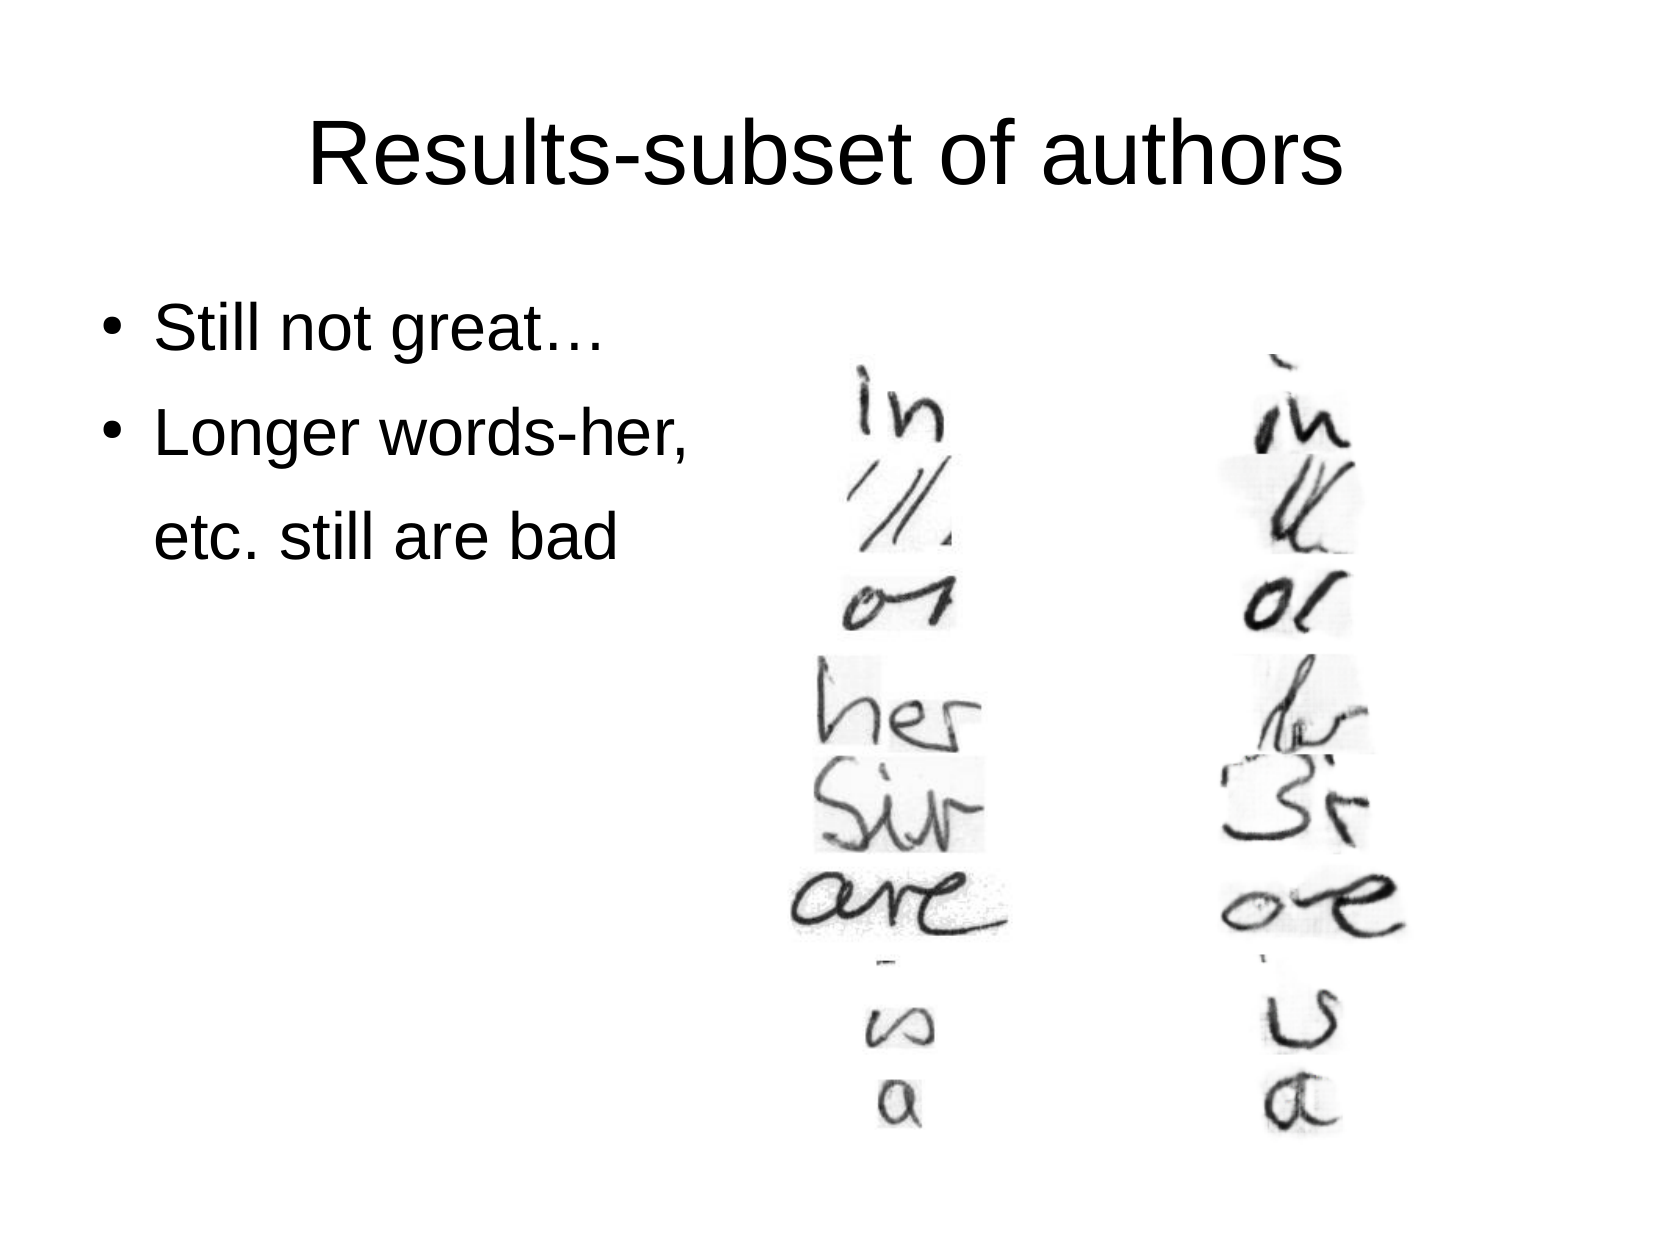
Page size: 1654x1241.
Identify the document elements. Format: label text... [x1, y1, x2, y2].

picture [700, 354, 1501, 1156]
title Results-subset of authors [82, 49, 1571, 257]
list Still not great… Longer words-her, sir, etc. still are bad [82, 290, 1571, 1010]
